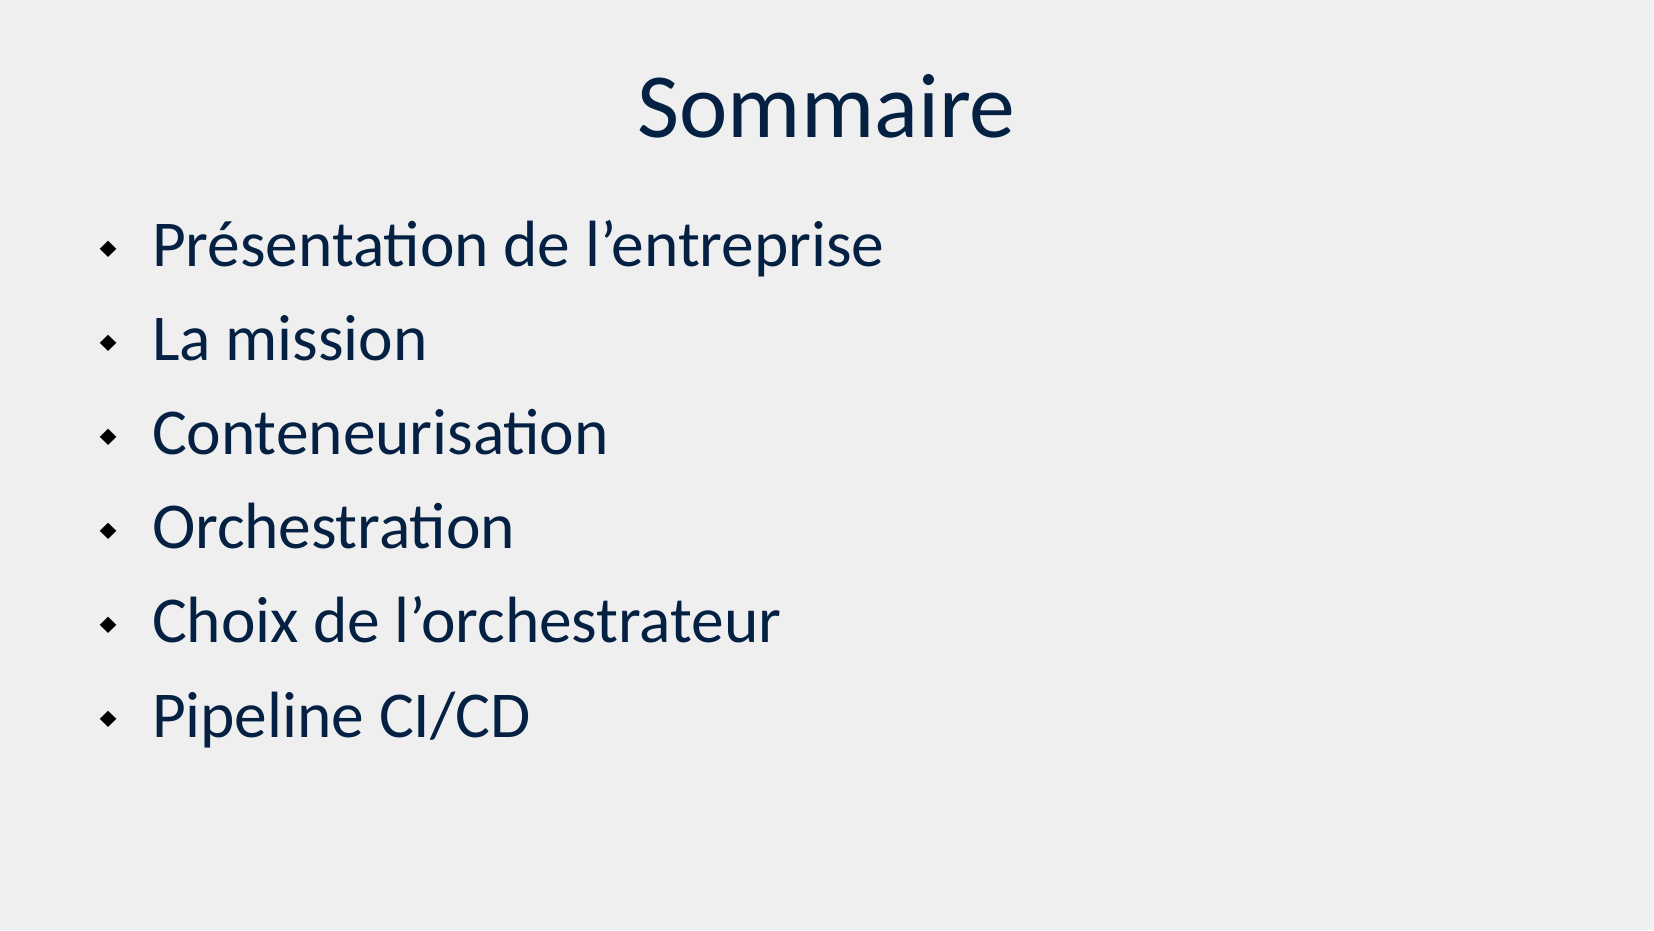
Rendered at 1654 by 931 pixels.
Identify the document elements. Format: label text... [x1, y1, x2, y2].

list Présentation de l’entreprise La mission Conteneurisation Orchestration Choix de l’orchestrateur Pipeline CI/CD [82, 217, 1571, 758]
title Sommaire [82, 37, 1571, 193]
